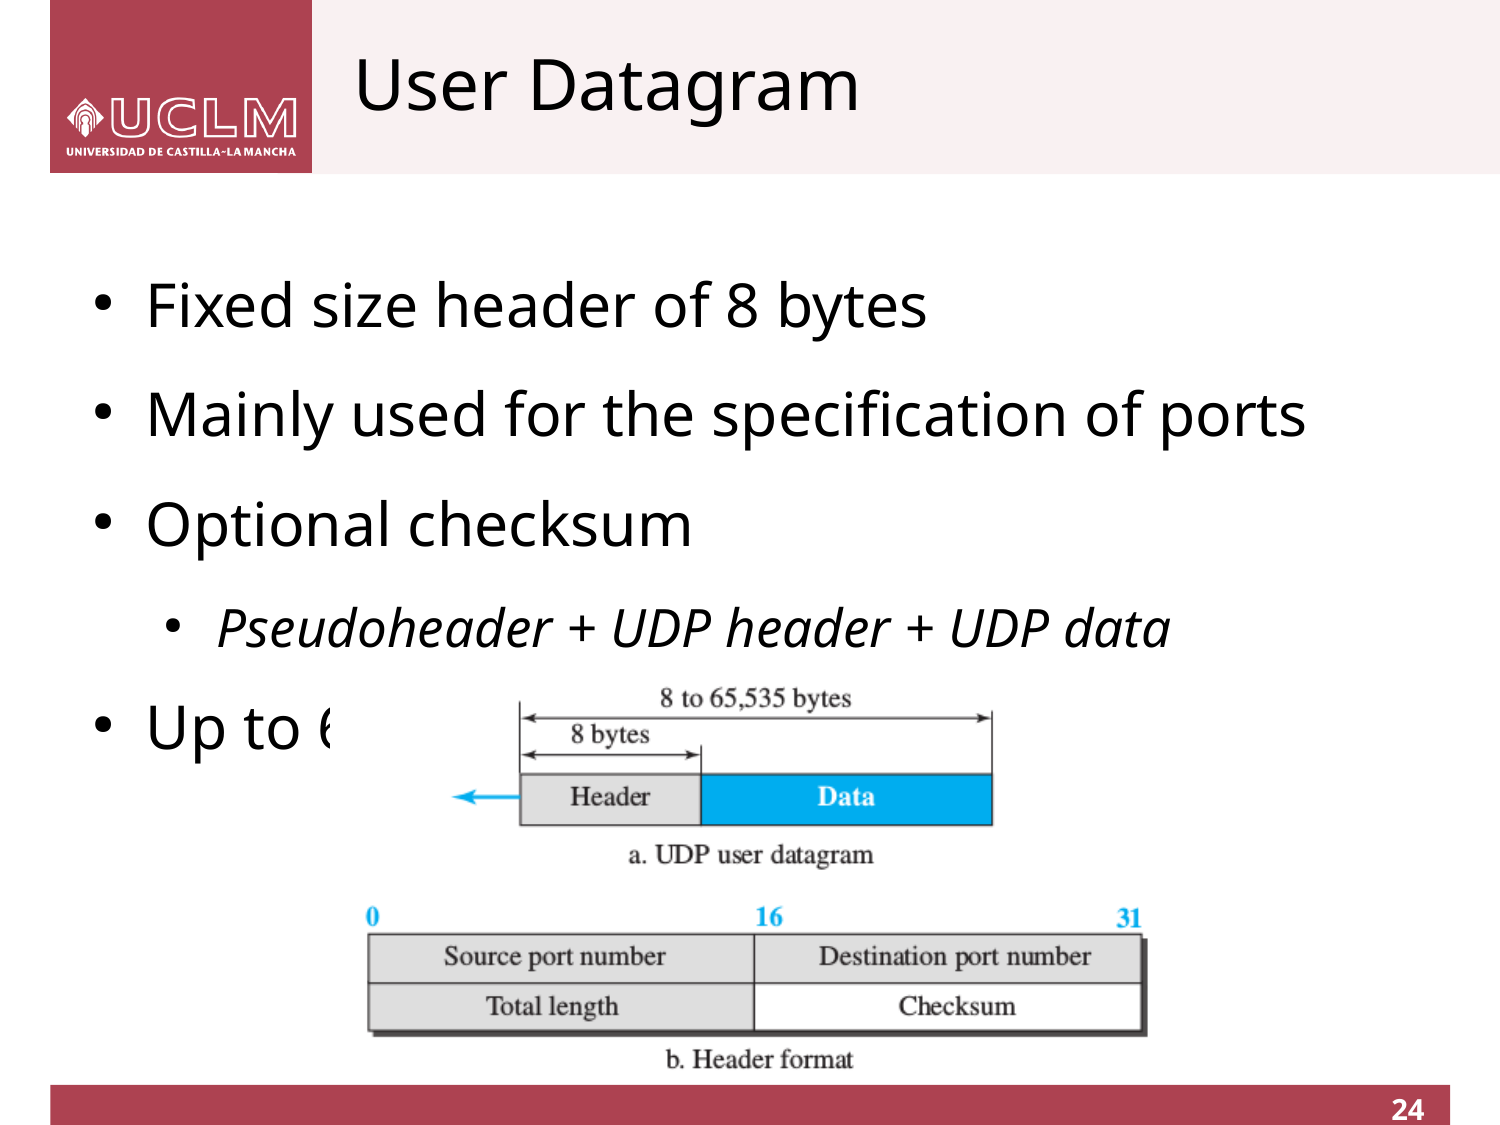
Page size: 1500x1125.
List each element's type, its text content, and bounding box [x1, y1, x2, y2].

picture [330, 676, 1162, 1081]
picture [50, 0, 312, 173]
title User Datagram [353, 6, 1425, 168]
list Fixed size header of 8 bytes Mainly used for the specification of ports Optional checksum Pseudoheader + UDP header + UDP data Up to 64KB size [74, 262, 1425, 853]
